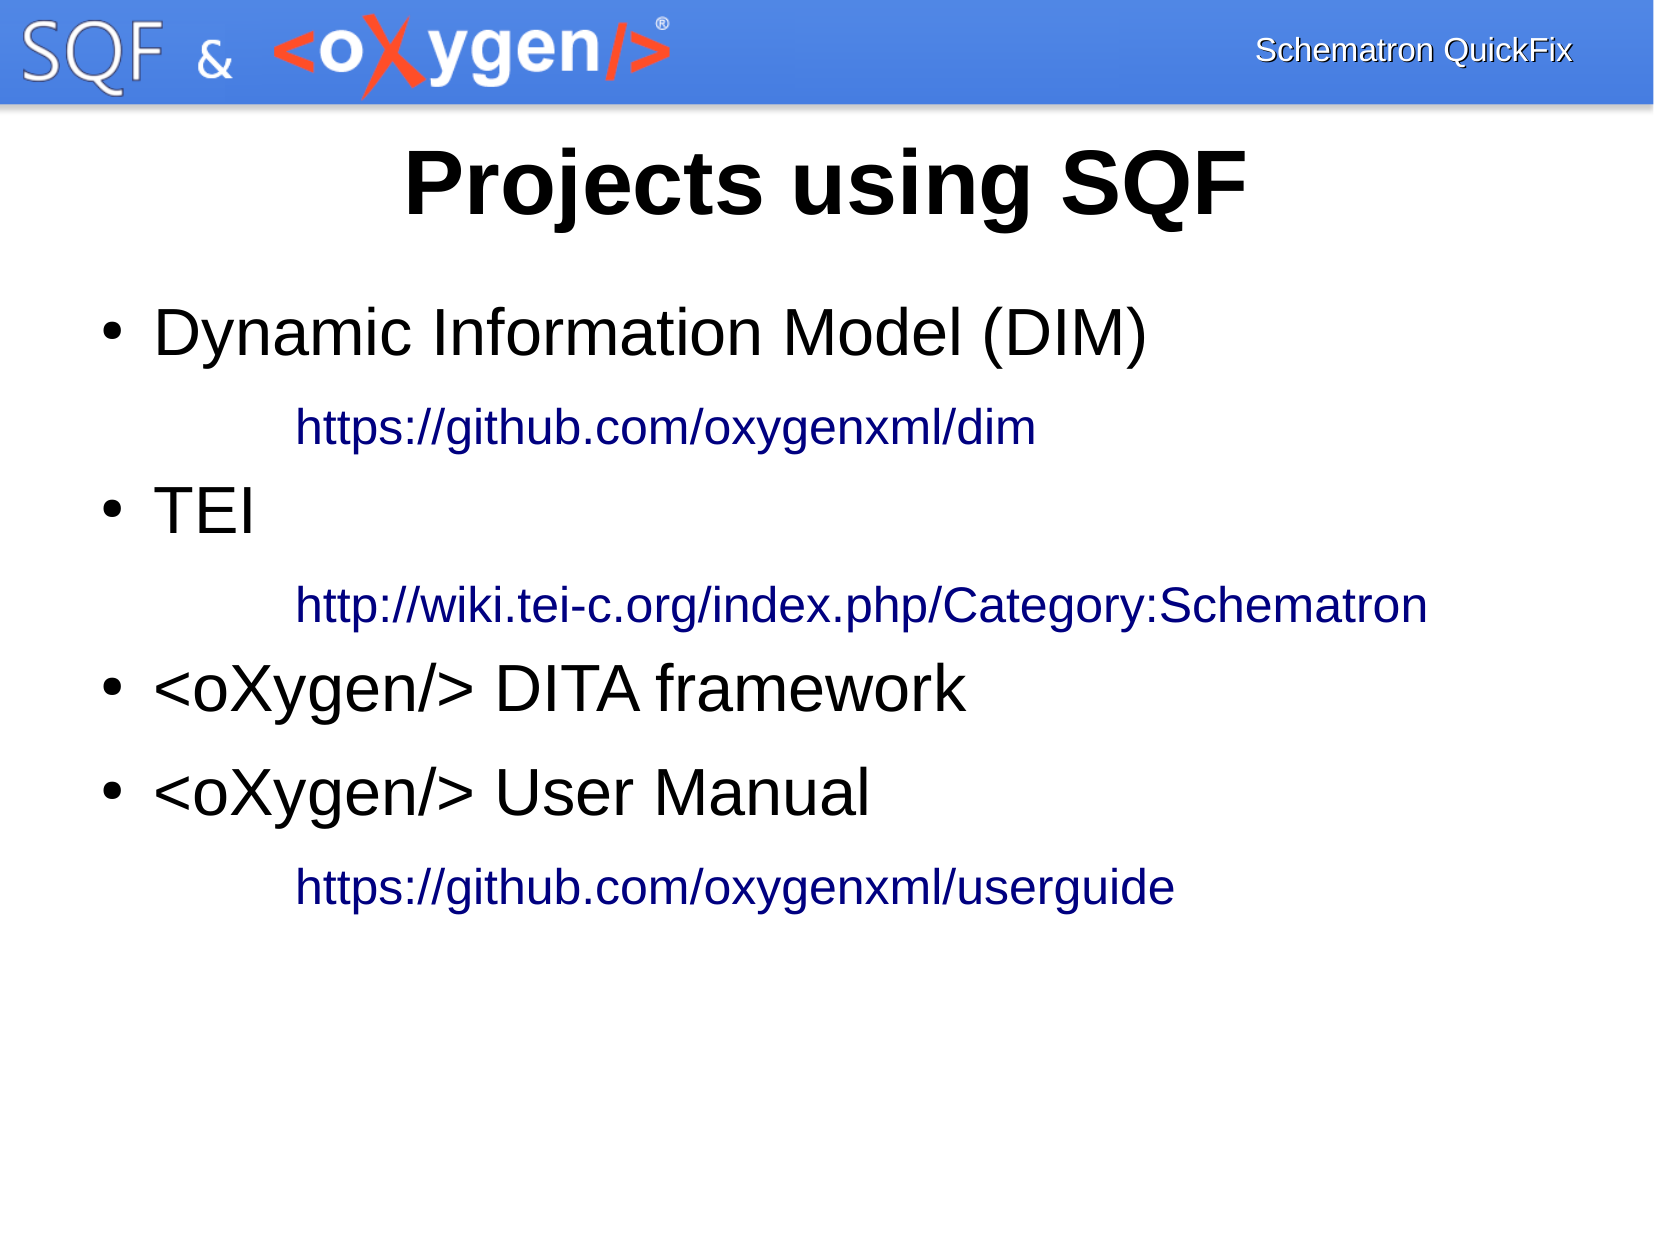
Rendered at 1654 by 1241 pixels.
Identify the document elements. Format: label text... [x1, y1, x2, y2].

list Dynamic Information Model (DIM) https://github.com/oxygenxml/dim TEI http://wiki.tei-c.org/index.php/Category:Schematron <oXygen/> DITA framework <oXygen/> User Manual https://github.com/oxygenxml/userguide [82, 295, 1595, 1074]
picture [0, 0, 1654, 118]
title Projects using SQF [82, 78, 1571, 287]
